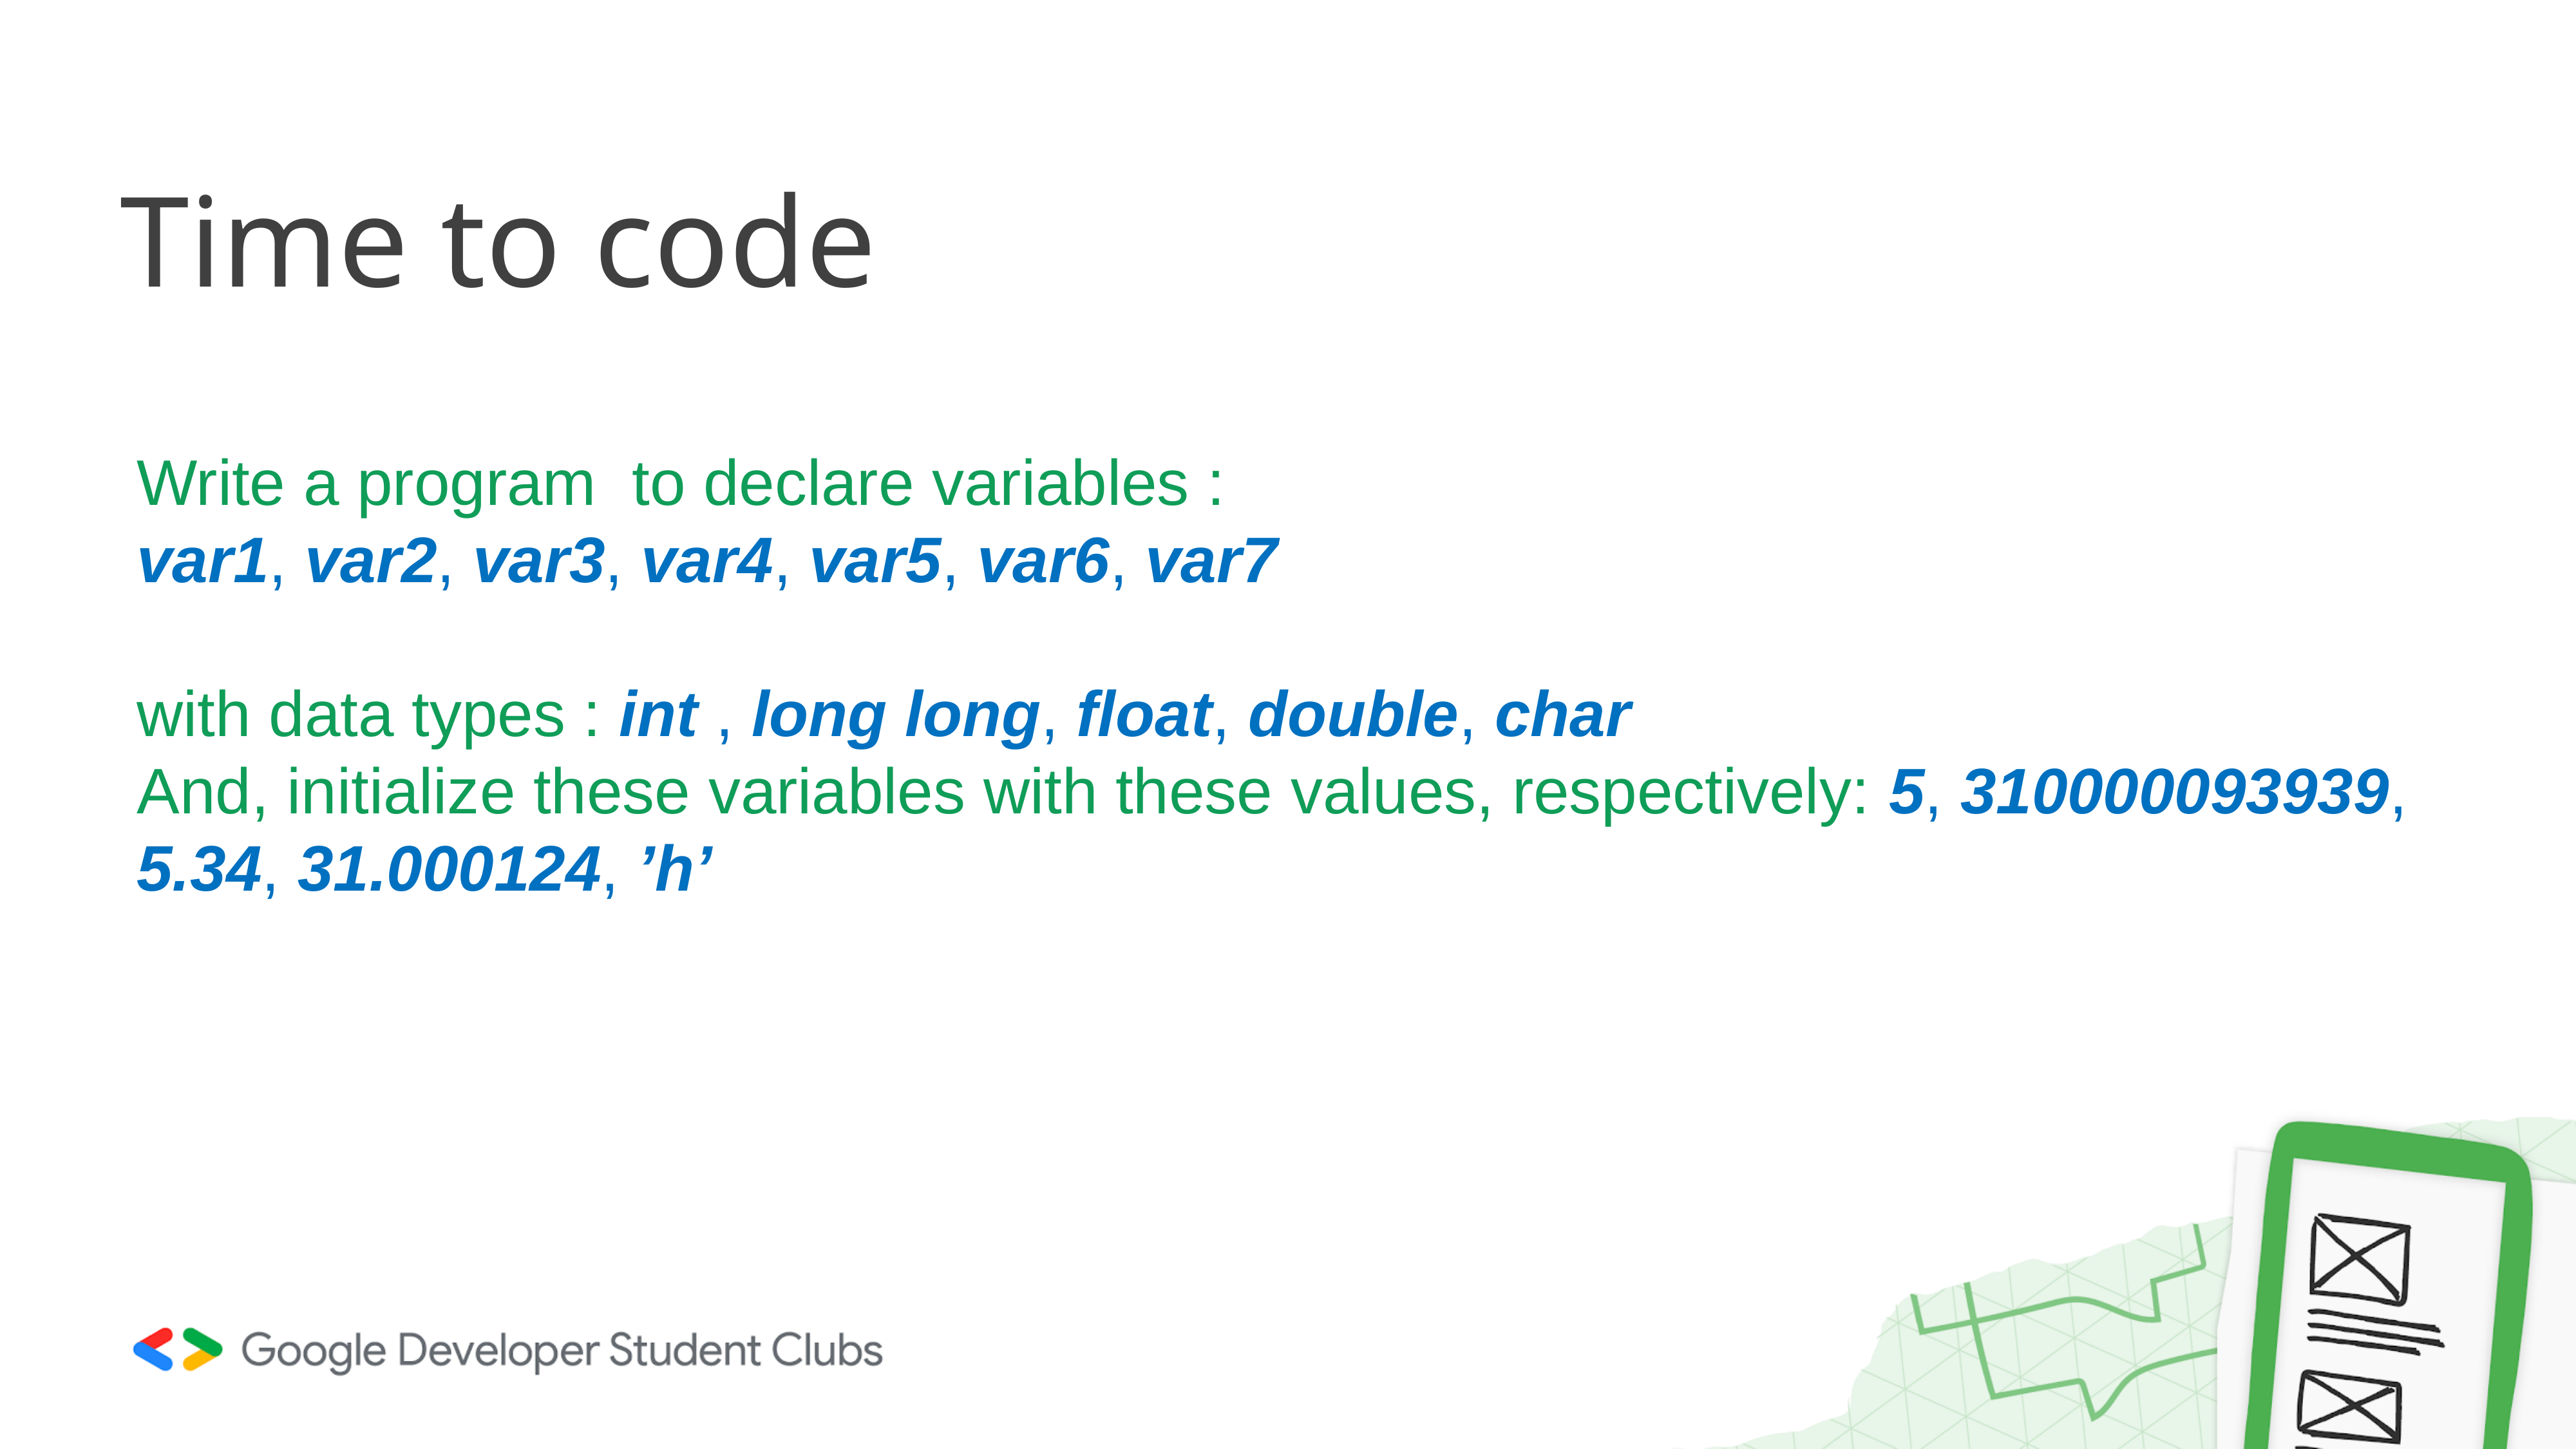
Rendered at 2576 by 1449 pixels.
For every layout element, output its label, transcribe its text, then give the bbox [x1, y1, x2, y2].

picture [0, 0, 2576, 1449]
list Write a program to declare variables : var1, var2, var3, var4, var5, var6, var7 with data types : int , long long, float, double, char And, initialize these variables with these values, respectively: 5, 310000093939, 5.34, 31.000124, ’h’ [127, 431, 2441, 919]
title Time to code [94, 136, 2414, 430]
